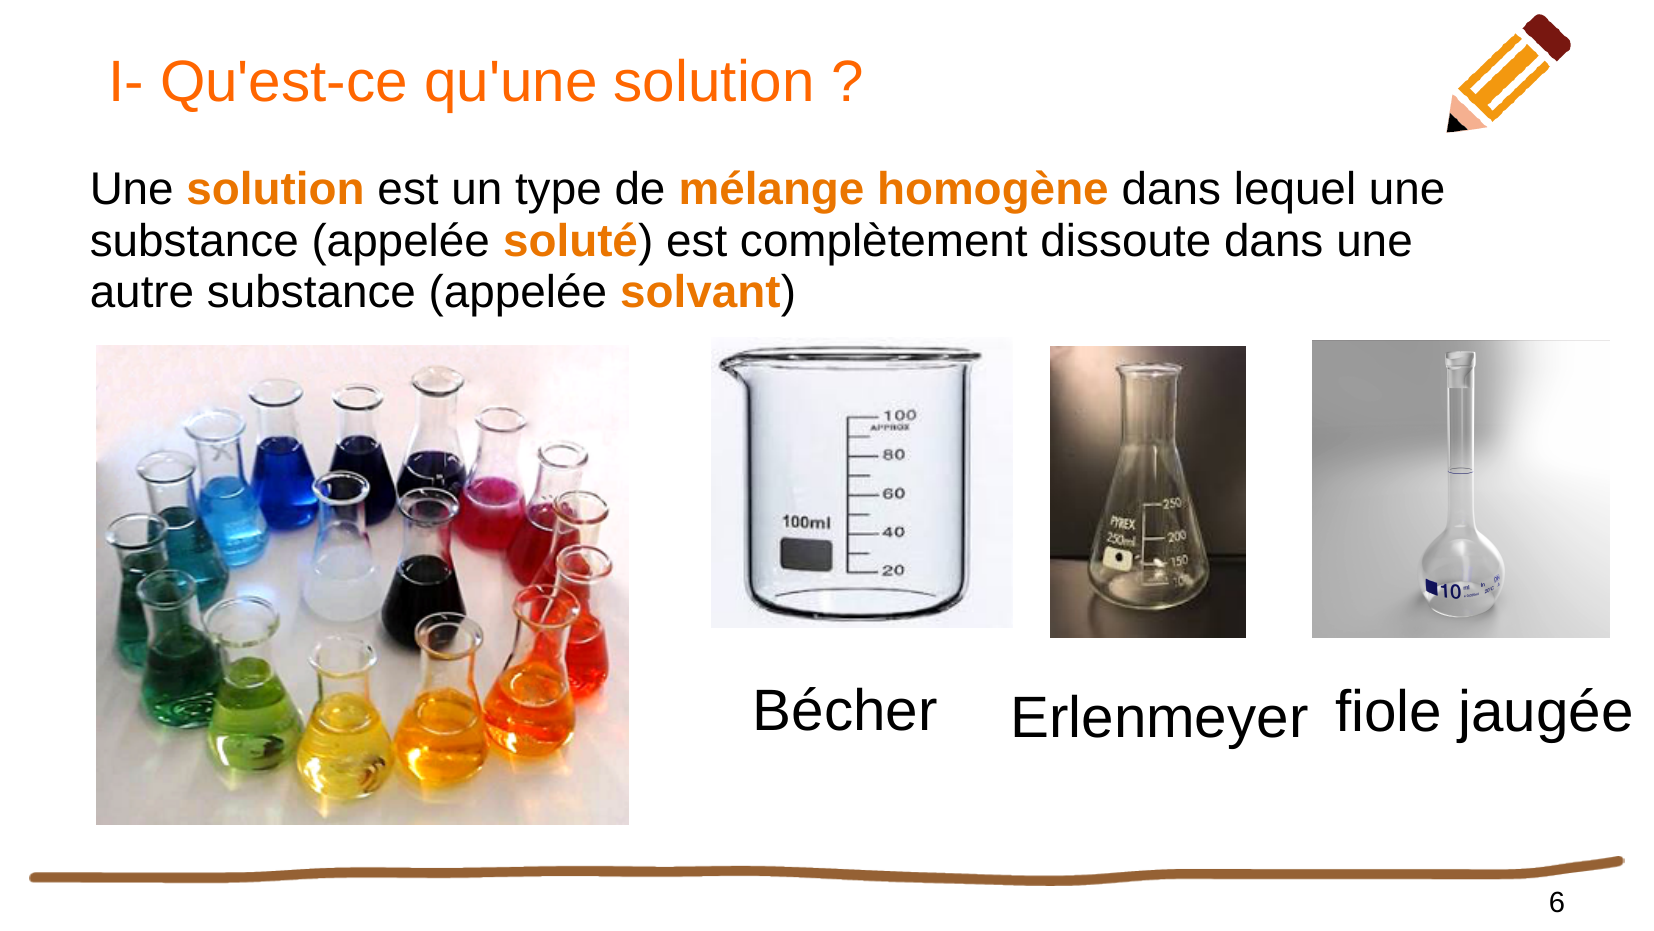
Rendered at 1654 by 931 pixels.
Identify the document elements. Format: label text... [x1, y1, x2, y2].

title I- Qu'est-ce qu'une solution ? [37, 16, 1426, 147]
text_box fiole jaugée [1320, 671, 1650, 752]
picture [1050, 346, 1246, 638]
picture [96, 345, 629, 826]
picture [1446, 14, 1571, 133]
text_box Une solution est un type de mélange homogène dans lequel une substance (appelée soluté) est complètement dissoute dans une autre substance (appelée solvant) [75, 156, 1501, 338]
picture [1312, 340, 1610, 638]
text_box Bécher [738, 670, 953, 751]
picture [711, 337, 1013, 629]
text_box Erlenmeyer [995, 677, 1320, 751]
picture [29, 856, 1625, 886]
